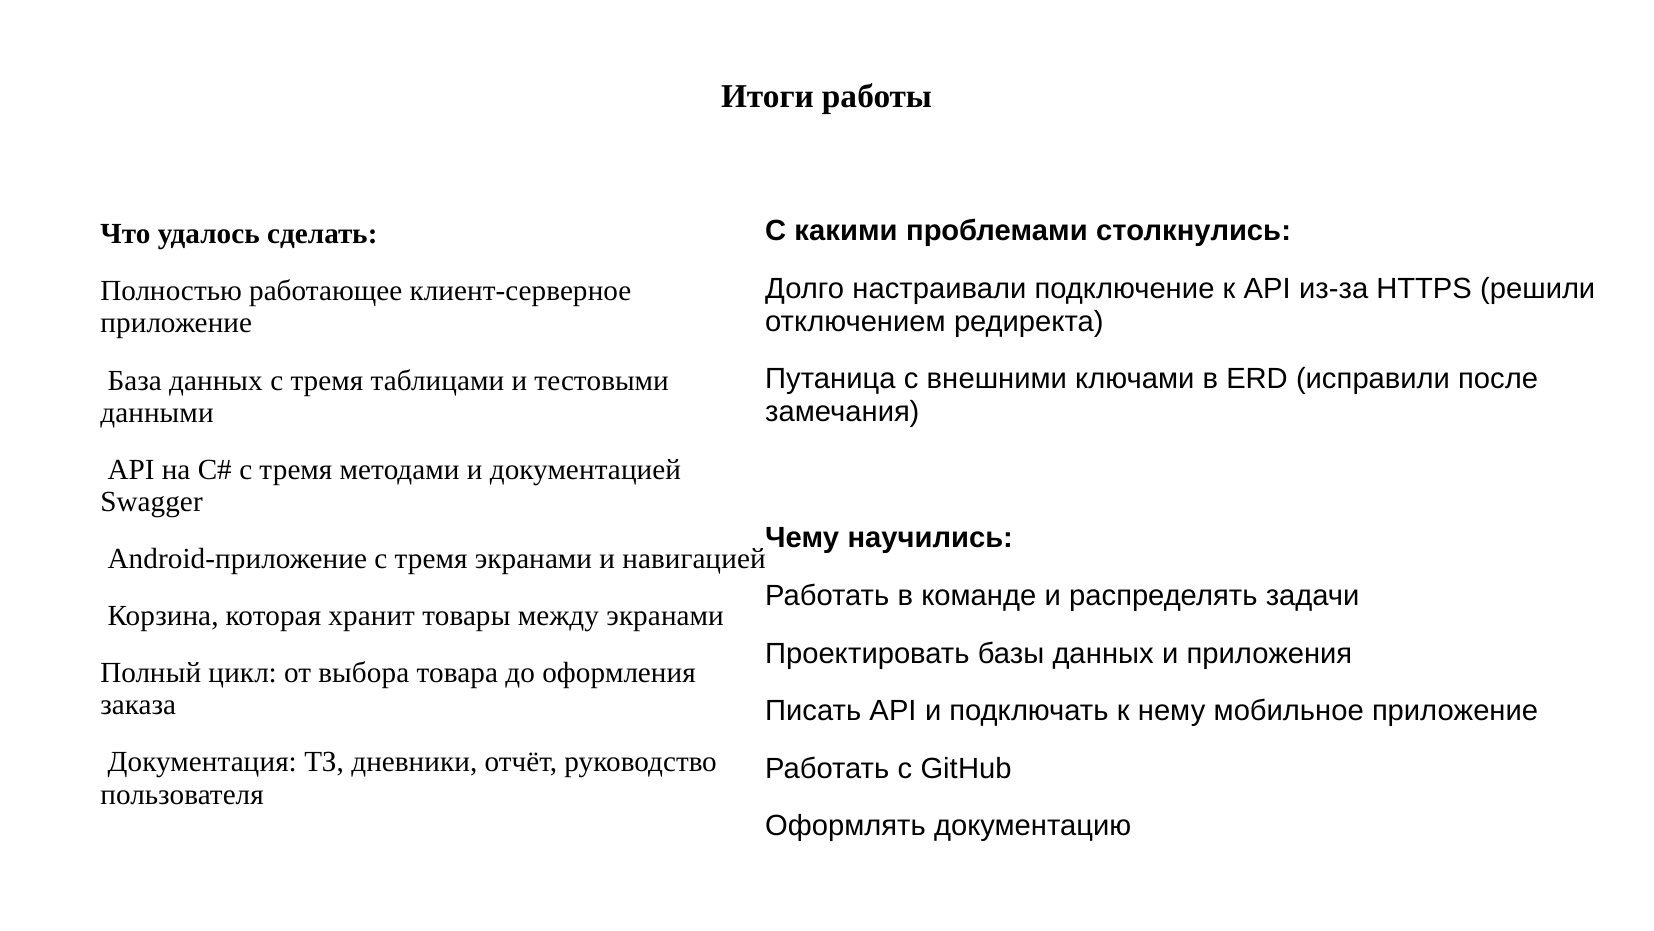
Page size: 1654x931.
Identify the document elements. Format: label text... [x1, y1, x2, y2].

text_box С какими проблемами столкнулись: Долго настраивали подключение к API из-за HTTPS (решили отключением редиректа) Путаница с внешними ключами в ERD (исправили после замечания) [750, 206, 1654, 514]
title Итоги работы [82, 37, 1571, 193]
text_box Чему научились: Работать в команде и распределять задачи Проектировать базы данных и приложения Писать API и подключать к нему мобильное приложение Работать с GitHub Оформлять документацию [750, 514, 1654, 931]
list Что удалось сделать: Полностью работающее клиент-серверное приложение База данных с тремя таблицами и тестовыми данными API на C# с тремя методами и документацией Swagger Android-приложение с тремя экранами и навигацией Корзина, которая хранит товары между экранами Полный цикл: от выбора товара до оформления заказа Документация: ТЗ, дневники, отчёт, руководство пользователя [29, 217, 750, 916]
